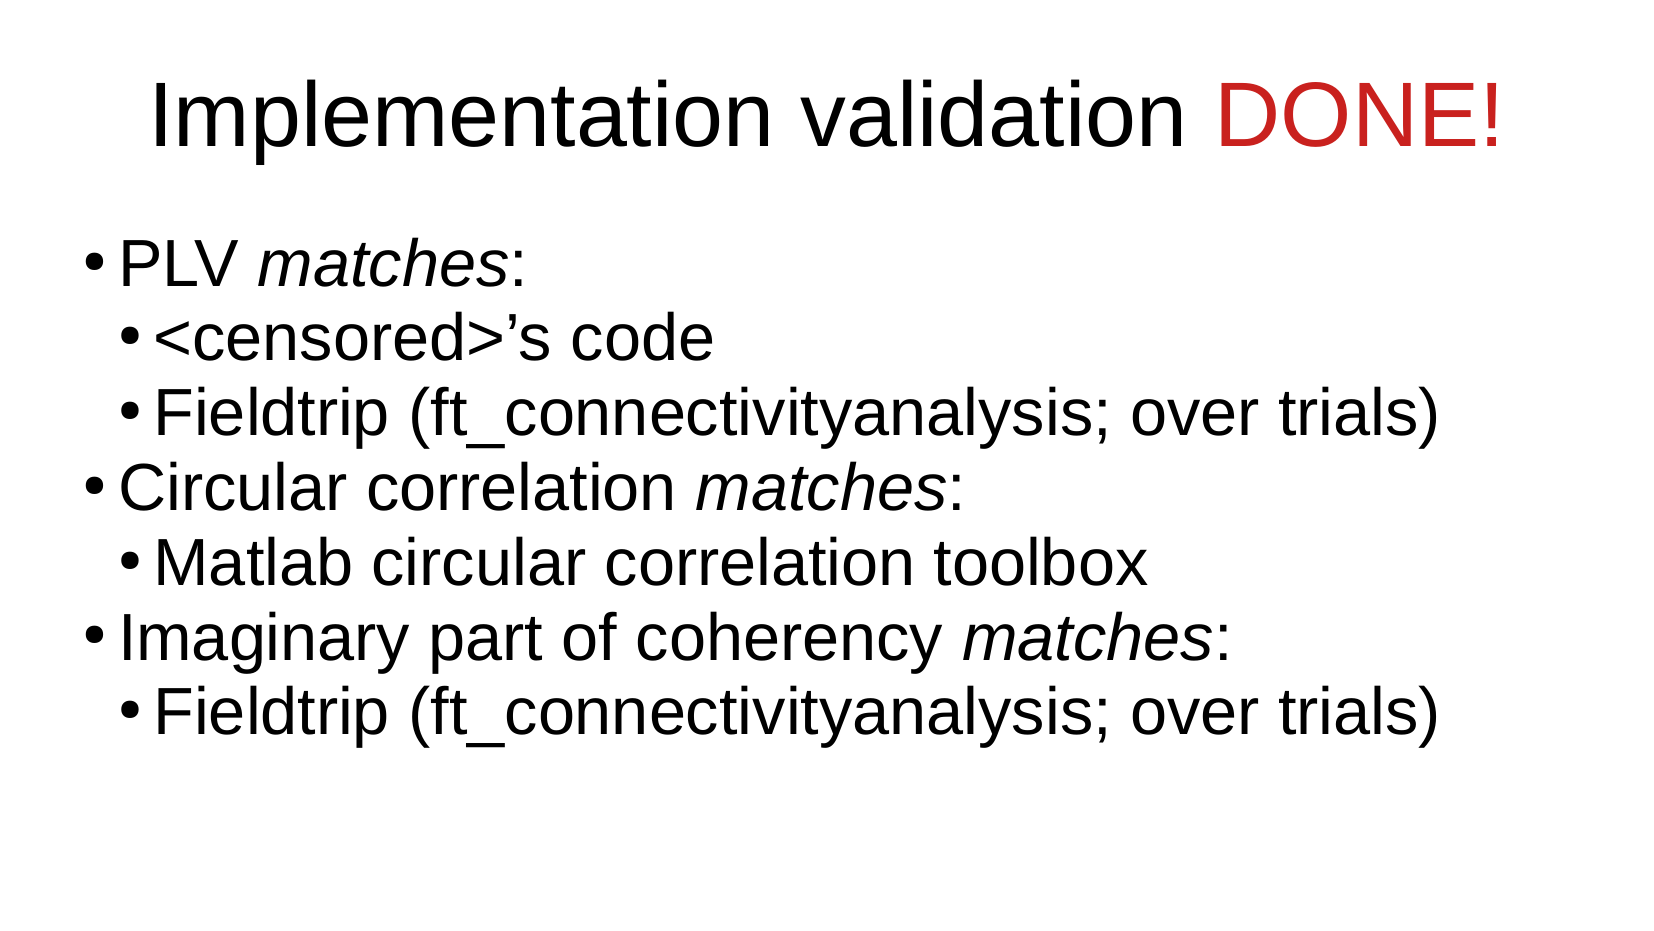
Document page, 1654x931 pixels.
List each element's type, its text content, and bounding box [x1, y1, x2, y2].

subtitle PLV matches: <censored>’s code Fieldtrip (ft_connectivityanalysis; over trials) Circular correlation matches: Matlab circular correlation toolbox Imaginary part of coherency matches: Fieldtrip (ft_connectivityanalysis; over trials) [82, 217, 1571, 758]
title Implementation validation DONE! [82, 37, 1571, 193]
